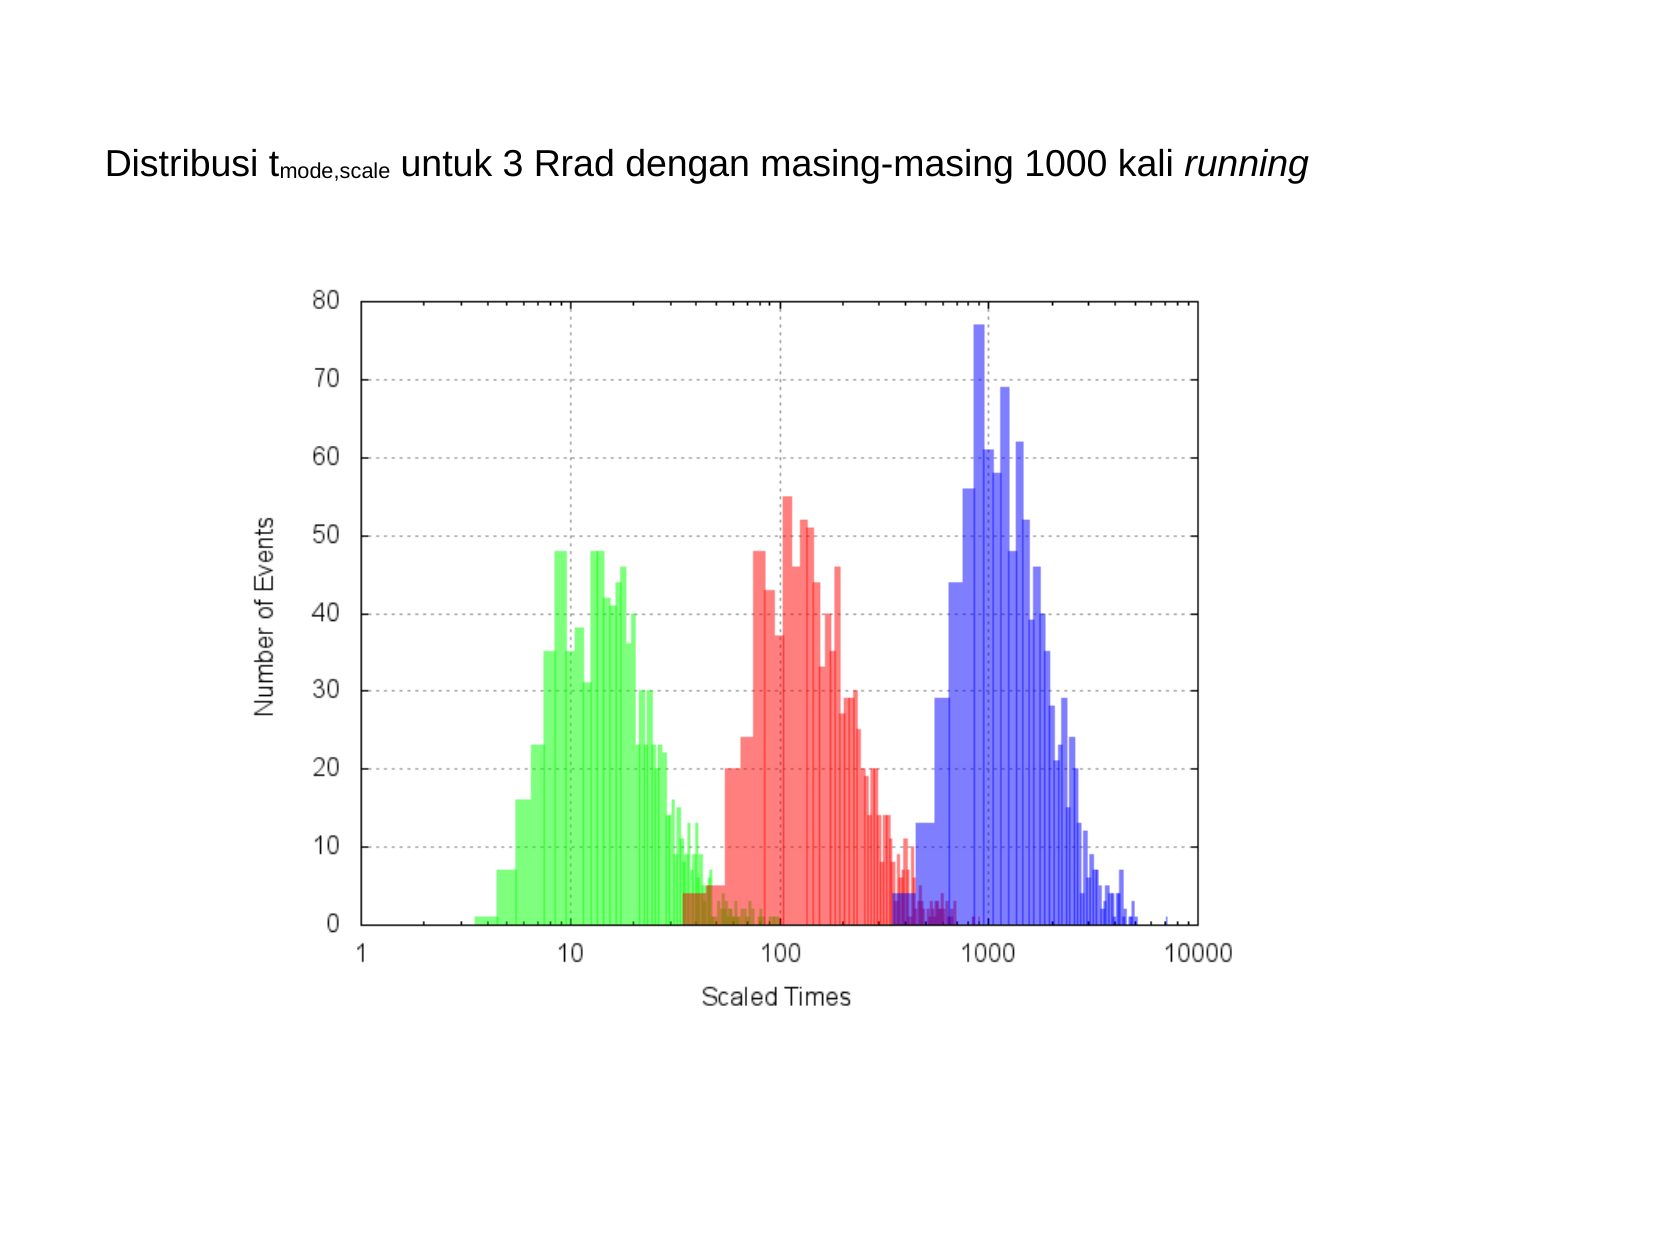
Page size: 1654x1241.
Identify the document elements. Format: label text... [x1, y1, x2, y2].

picture [245, 270, 1246, 1021]
text_box Distribusi tmode,scale untuk 3 Rrad dengan masing-masing 1000 kali running [90, 135, 1366, 241]
